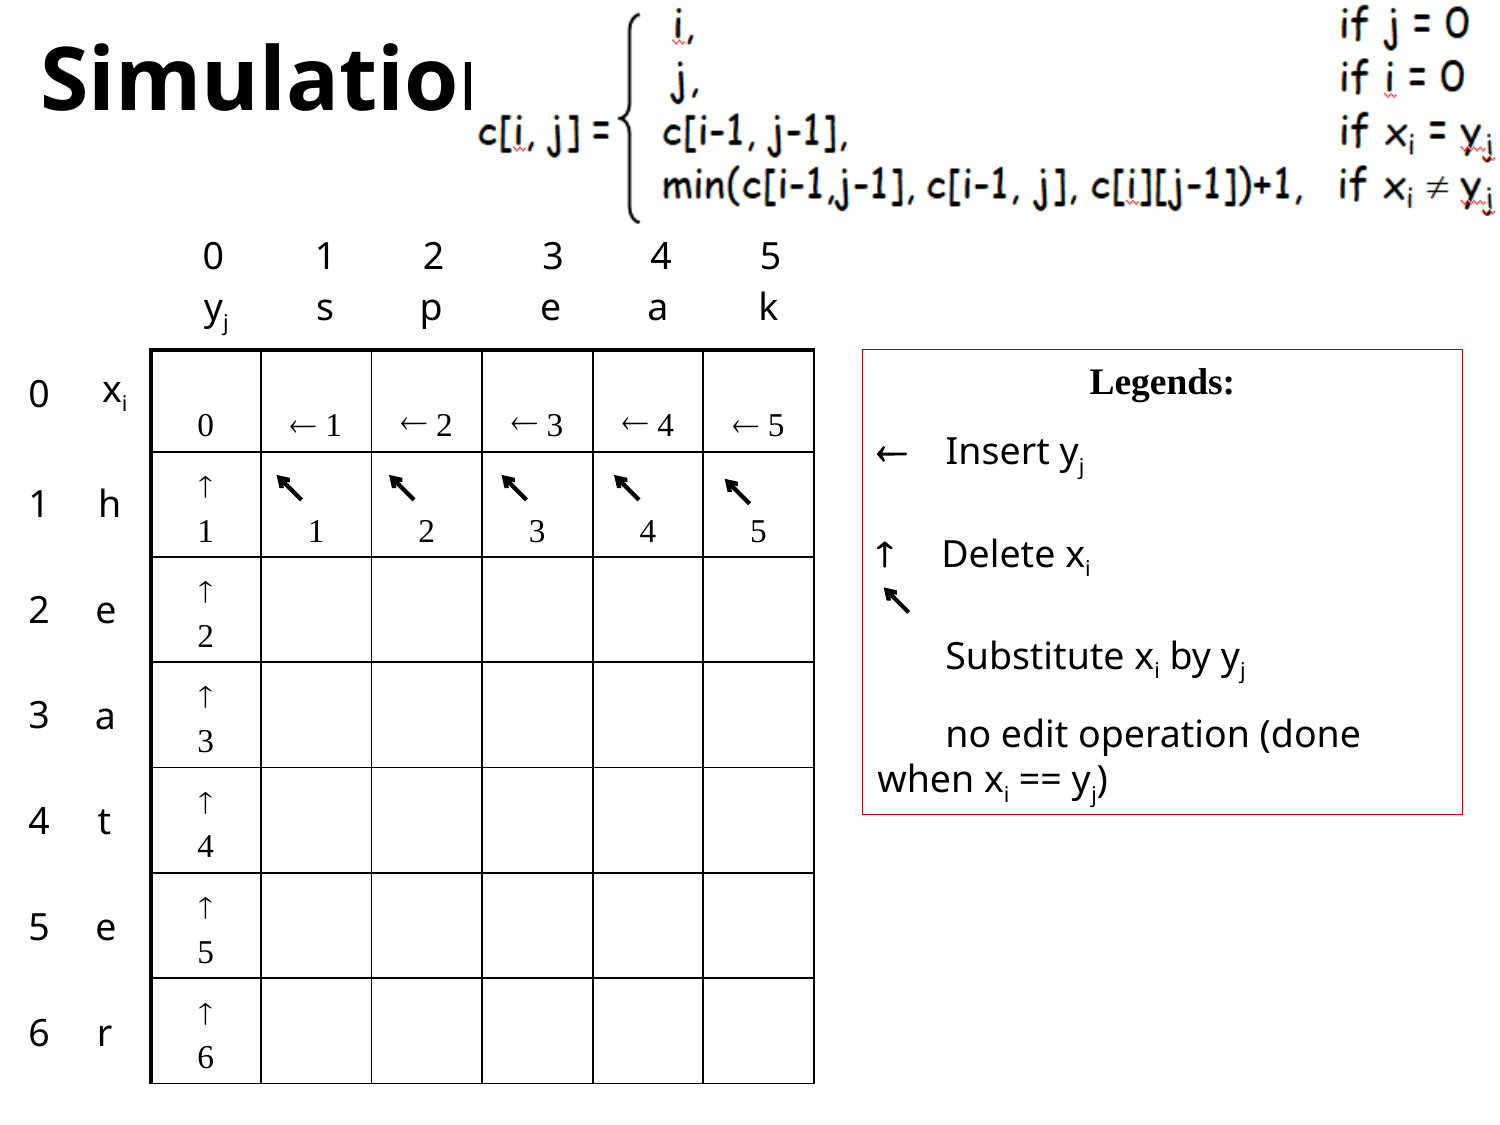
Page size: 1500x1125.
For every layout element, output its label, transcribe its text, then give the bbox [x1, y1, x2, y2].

table_cell [262, 874, 371, 977]
table_cell 1 [262, 453, 371, 556]
table_cell [262, 663, 371, 767]
table_cell [262, 558, 371, 661]
text_box 1 [13, 472, 65, 533]
text_box r [82, 1001, 128, 1062]
text_box yj [189, 275, 244, 342]
table_cell [594, 874, 702, 977]
text_box 3 [13, 683, 65, 744]
table_header 2 [372, 352, 481, 451]
text_box 1 [299, 224, 351, 285]
title Simulation [25, 26, 471, 138]
table_cell [704, 768, 813, 872]
text_box e [80, 895, 132, 956]
table_cell  1 [153, 453, 260, 556]
table_cell 2 [372, 453, 481, 556]
text_box 3 [527, 238, 579, 285]
table_cell [594, 768, 702, 872]
table_cell  6 [153, 979, 260, 1083]
table_cell [594, 558, 702, 661]
table_cell [483, 874, 592, 977]
table_cell [704, 874, 813, 977]
text_box 5 [745, 238, 797, 285]
table_cell  4 [153, 768, 260, 872]
table_cell [704, 979, 813, 1083]
table_cell [372, 979, 481, 1083]
text_box e [525, 275, 576, 336]
table_cell  5 [153, 874, 260, 977]
table_cell  3 [153, 663, 260, 767]
text_box Legends:  Insert yj  Delete xi Substitute xi by yj no edit operation (done when xi == yj) [862, 349, 1463, 815]
text_box 0 [188, 224, 239, 285]
text_box s [301, 275, 349, 336]
table_cell [594, 663, 702, 767]
text_box h [83, 472, 137, 533]
table_cell [262, 979, 371, 1083]
text_box p [404, 275, 458, 336]
table_header  1 [262, 352, 371, 451]
table_header  5 [704, 352, 813, 451]
text_box 4 [13, 789, 65, 850]
table_cell [483, 979, 592, 1083]
text_box e [80, 578, 132, 639]
table_cell [372, 768, 481, 872]
table_cell [704, 558, 813, 661]
text_box a [80, 684, 131, 745]
table_cell [372, 558, 481, 661]
table_cell [483, 663, 592, 767]
text_box t [83, 790, 127, 850]
text_box 0 [13, 362, 65, 423]
table_cell [483, 768, 592, 872]
text_box 4 [635, 238, 687, 285]
table_cell [262, 768, 371, 872]
table_cell [594, 979, 702, 1083]
table_cell [483, 558, 592, 661]
table_cell 4 [594, 453, 702, 556]
text_box a [632, 275, 684, 336]
table_cell 5 [704, 453, 813, 556]
text_box 2 [408, 224, 460, 285]
picture [471, 0, 1500, 238]
text_box 6 [13, 1001, 65, 1062]
table_header 4 [594, 352, 702, 451]
table_header 3 [483, 352, 592, 451]
table_header 0 [153, 352, 260, 451]
table_cell 3 [483, 453, 592, 556]
table_cell [372, 874, 481, 977]
text_box 2 [13, 578, 65, 639]
table_cell [372, 663, 481, 767]
text_box xi [87, 357, 143, 424]
text_box k [743, 275, 794, 336]
text_box 5 [13, 895, 65, 956]
table_cell [704, 663, 813, 767]
table_cell  2 [153, 558, 260, 661]
